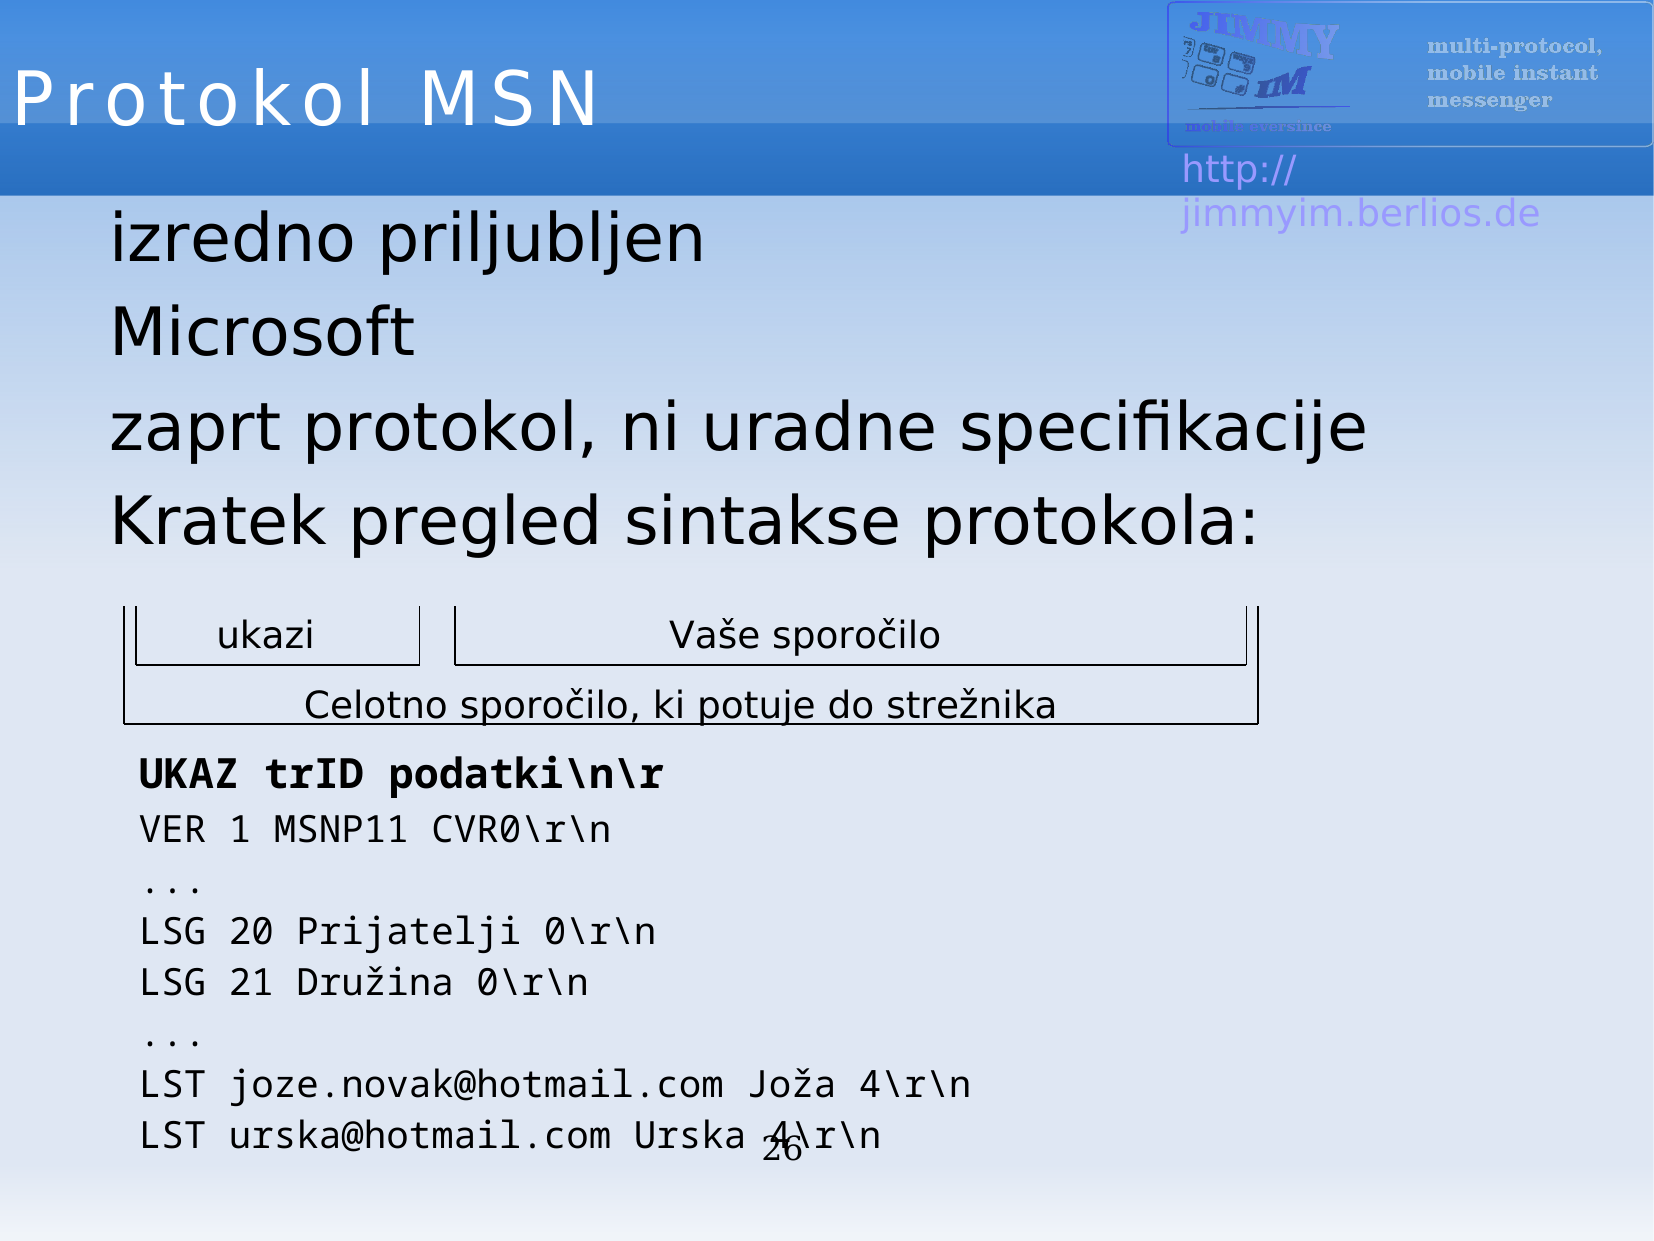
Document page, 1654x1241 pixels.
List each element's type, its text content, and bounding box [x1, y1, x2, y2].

list izredno priljubljen Microsoft zaprt protokol, ni uradne specifikacije Kratek pregled sintakse protokola: [76, 191, 1556, 935]
text_box UKAZ trID podatki\n\r [123, 736, 958, 795]
text_box Vaše sporočilo [654, 606, 957, 666]
text_box ukazi [201, 606, 330, 666]
title Protokol MSN [11, 7, 1167, 192]
text_box VER 1 MSNP11 CVR0\r\n ... LSG 20 Prijatelji 0\r\n LSG 21 Družina 0\r\n ... LST joze.novak@hotmail.com Joža 4\r\n LST urska@hotmail.com Urska 4\r\n [123, 795, 1064, 1168]
text_box Celotno sporočilo, ki potuje do strežnika [289, 675, 1188, 735]
picture [0, 0, 1654, 1241]
